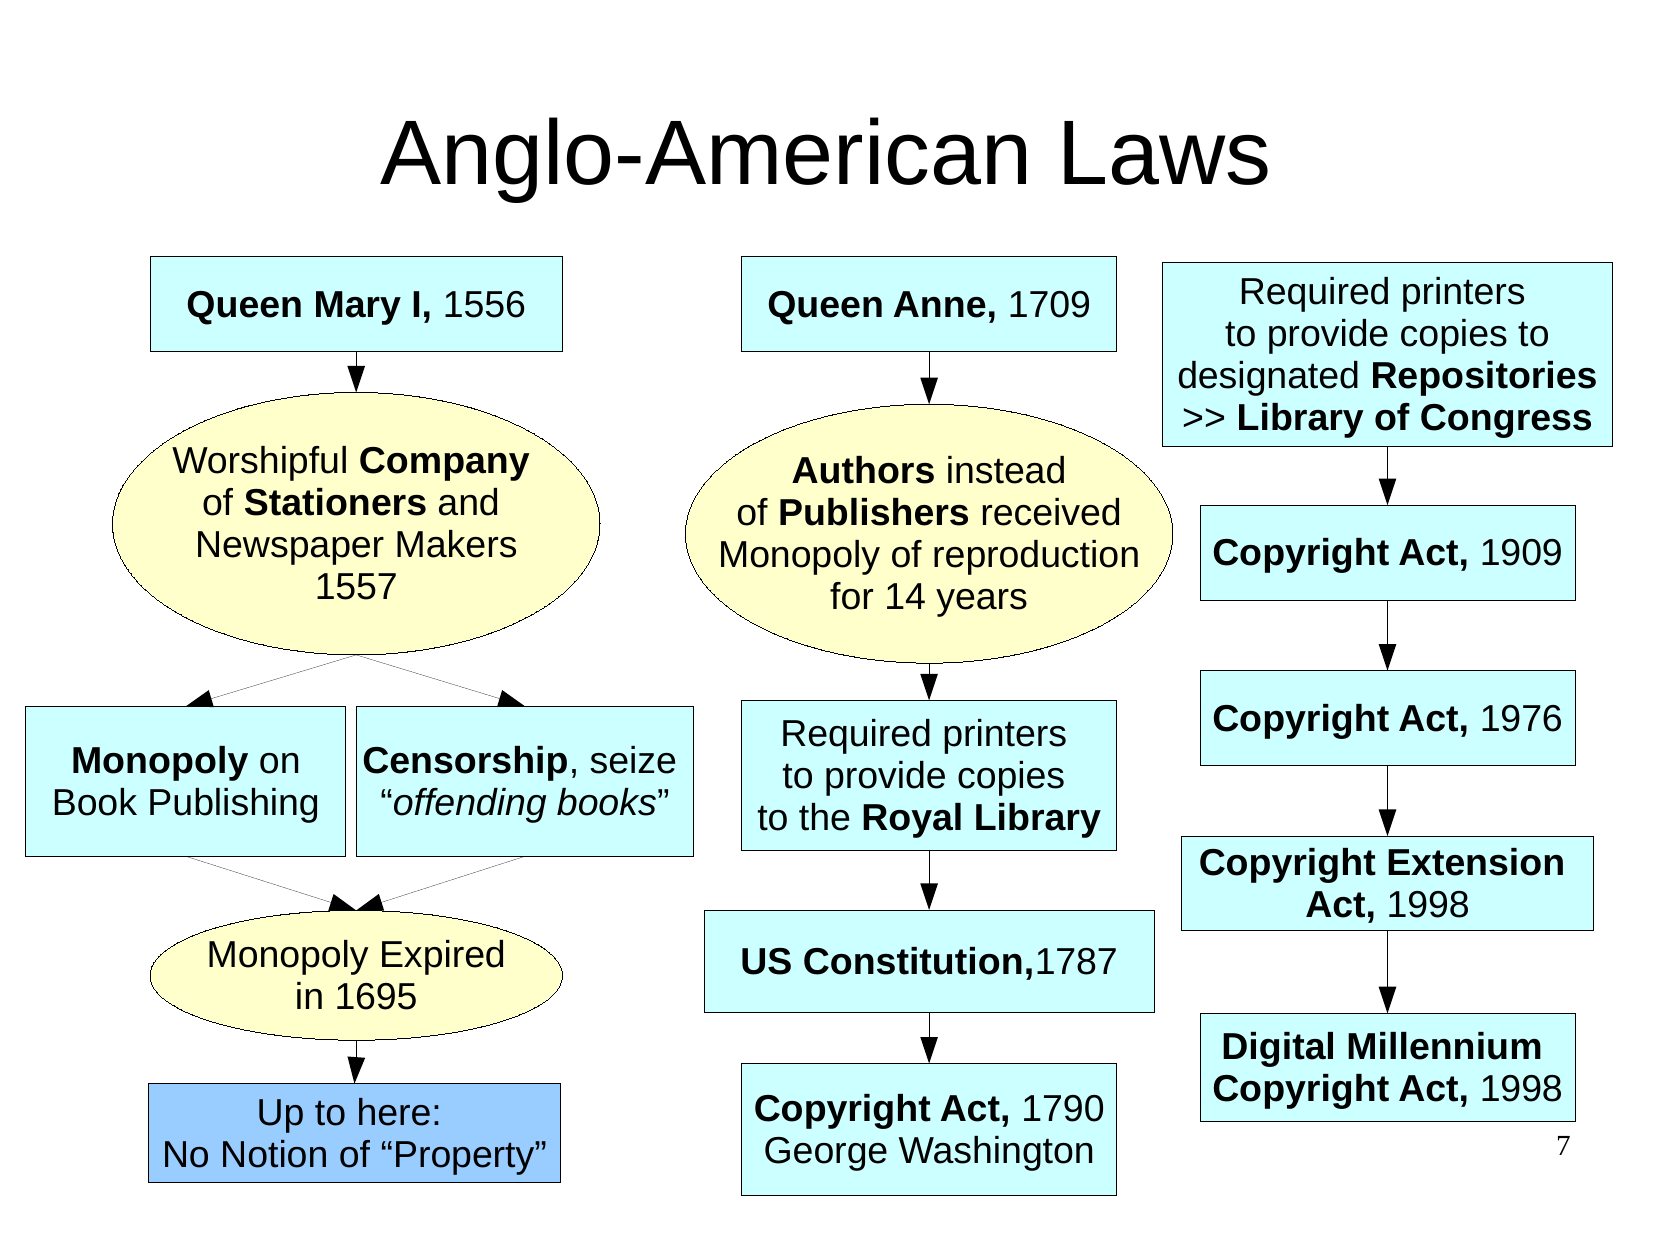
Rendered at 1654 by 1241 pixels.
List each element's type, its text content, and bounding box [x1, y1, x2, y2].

text_box Required printers to provide copies to designated Repositories >> Library of Congress [1162, 262, 1613, 447]
text_box Queen Anne, 1709 [741, 256, 1117, 352]
text_box Copyright Act, 1909 [1200, 505, 1576, 601]
text_box Digital Millennium Copyright Act, 1998 [1200, 1013, 1576, 1122]
text_box US Constitution,1787 [704, 910, 1155, 1013]
text_box Queen Mary I, 1556 [150, 256, 563, 352]
text_box Required printers to provide copies to the Royal Library [741, 700, 1117, 851]
text_box Copyright Act, 1976 [1200, 670, 1576, 766]
text_box Authors instead of Publishers received Monopoly of reproduction for 14 years [685, 404, 1173, 664]
text_box Monopoly Expired in 1695 [150, 911, 563, 1041]
text_box Copyright Act, 1790 George Washington [741, 1063, 1117, 1196]
text_box Monopoly on Book Publishing [25, 706, 346, 857]
text_box Copyright Extension Act, 1998 [1181, 836, 1594, 931]
text_box Up to here: No Notion of “Property” [148, 1083, 561, 1183]
title Anglo-American Laws [82, 49, 1571, 257]
text_box Censorship, seize “offending books” [356, 706, 694, 857]
text_box Worshipful Company of Stationers and Newspaper Makers 1557 [112, 392, 601, 655]
